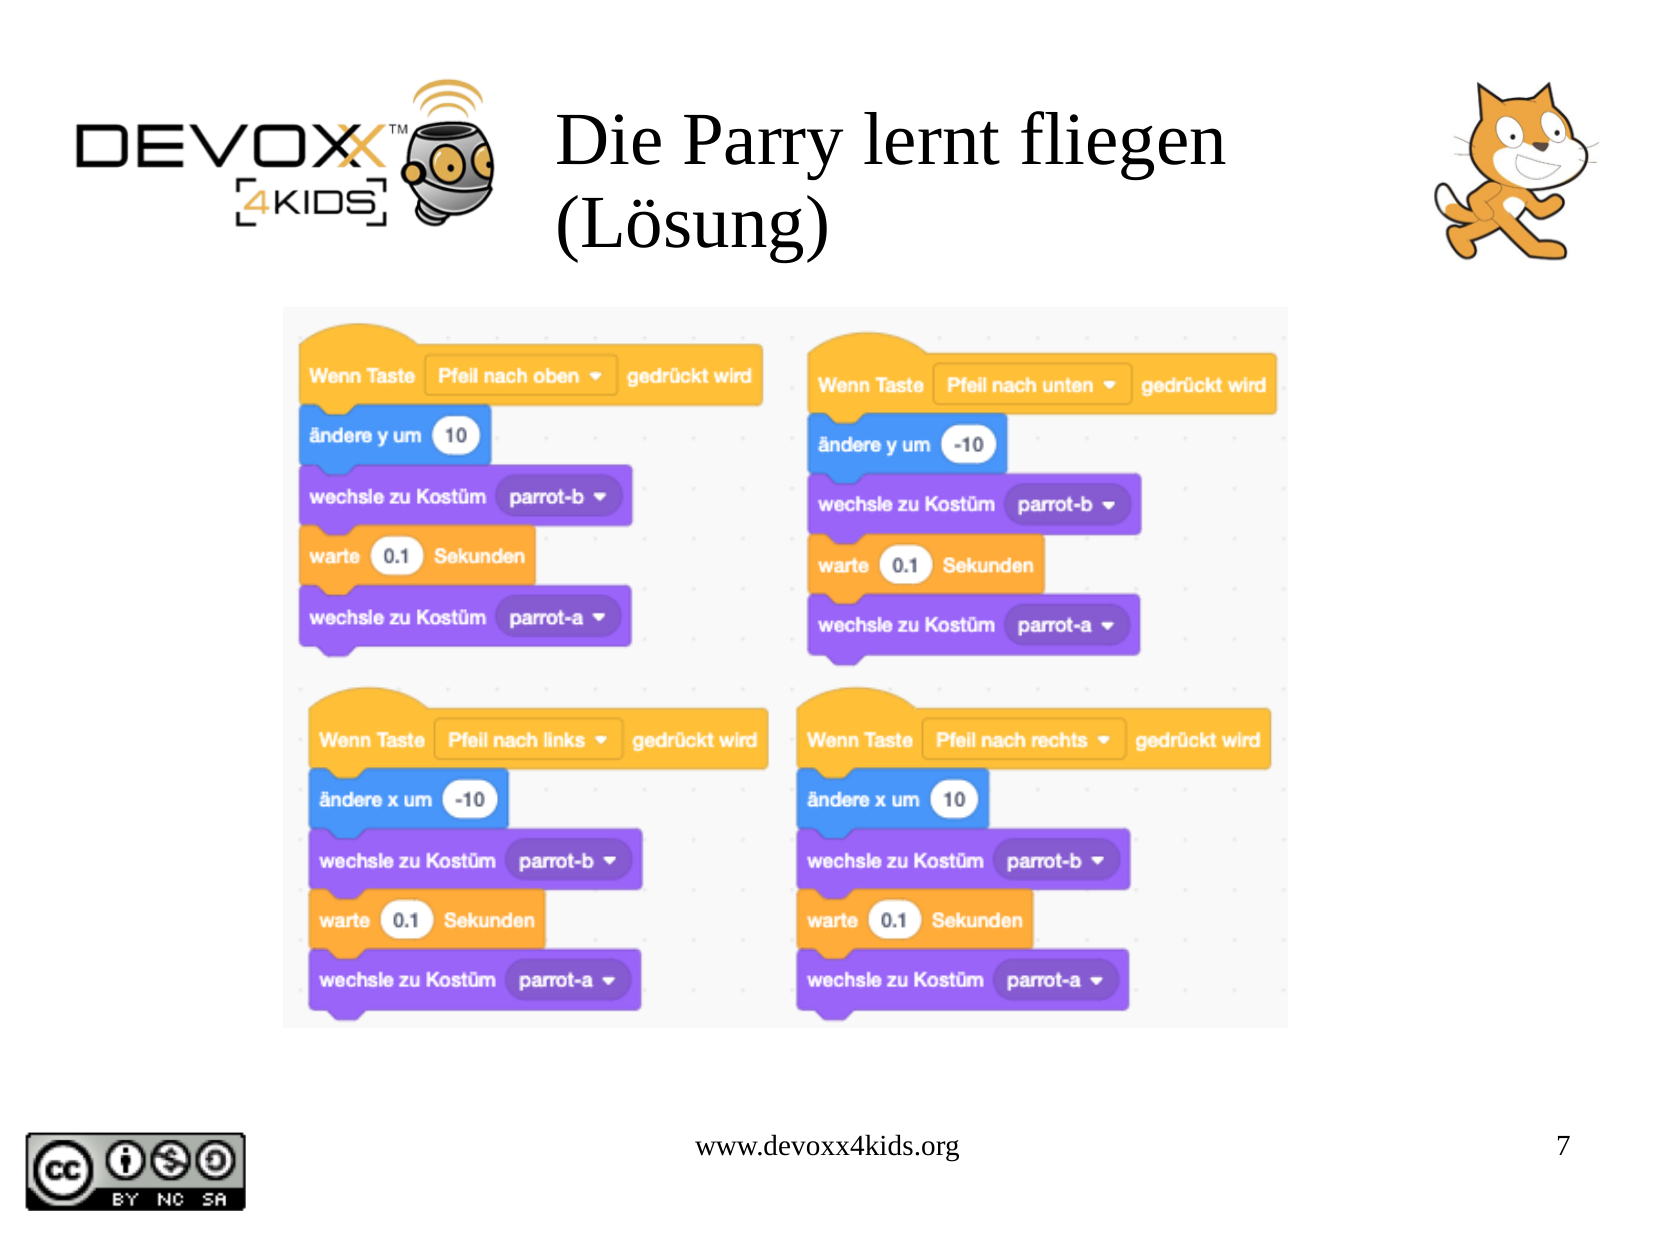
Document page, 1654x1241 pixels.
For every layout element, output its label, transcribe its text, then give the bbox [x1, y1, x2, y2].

picture [35, 58, 511, 255]
picture [1431, 54, 1607, 272]
subtitle [82, 290, 1571, 1109]
picture [14, 1121, 249, 1212]
title Die Parry lernt fliegen (Lösung) [555, 78, 1347, 284]
picture [283, 307, 1288, 1028]
